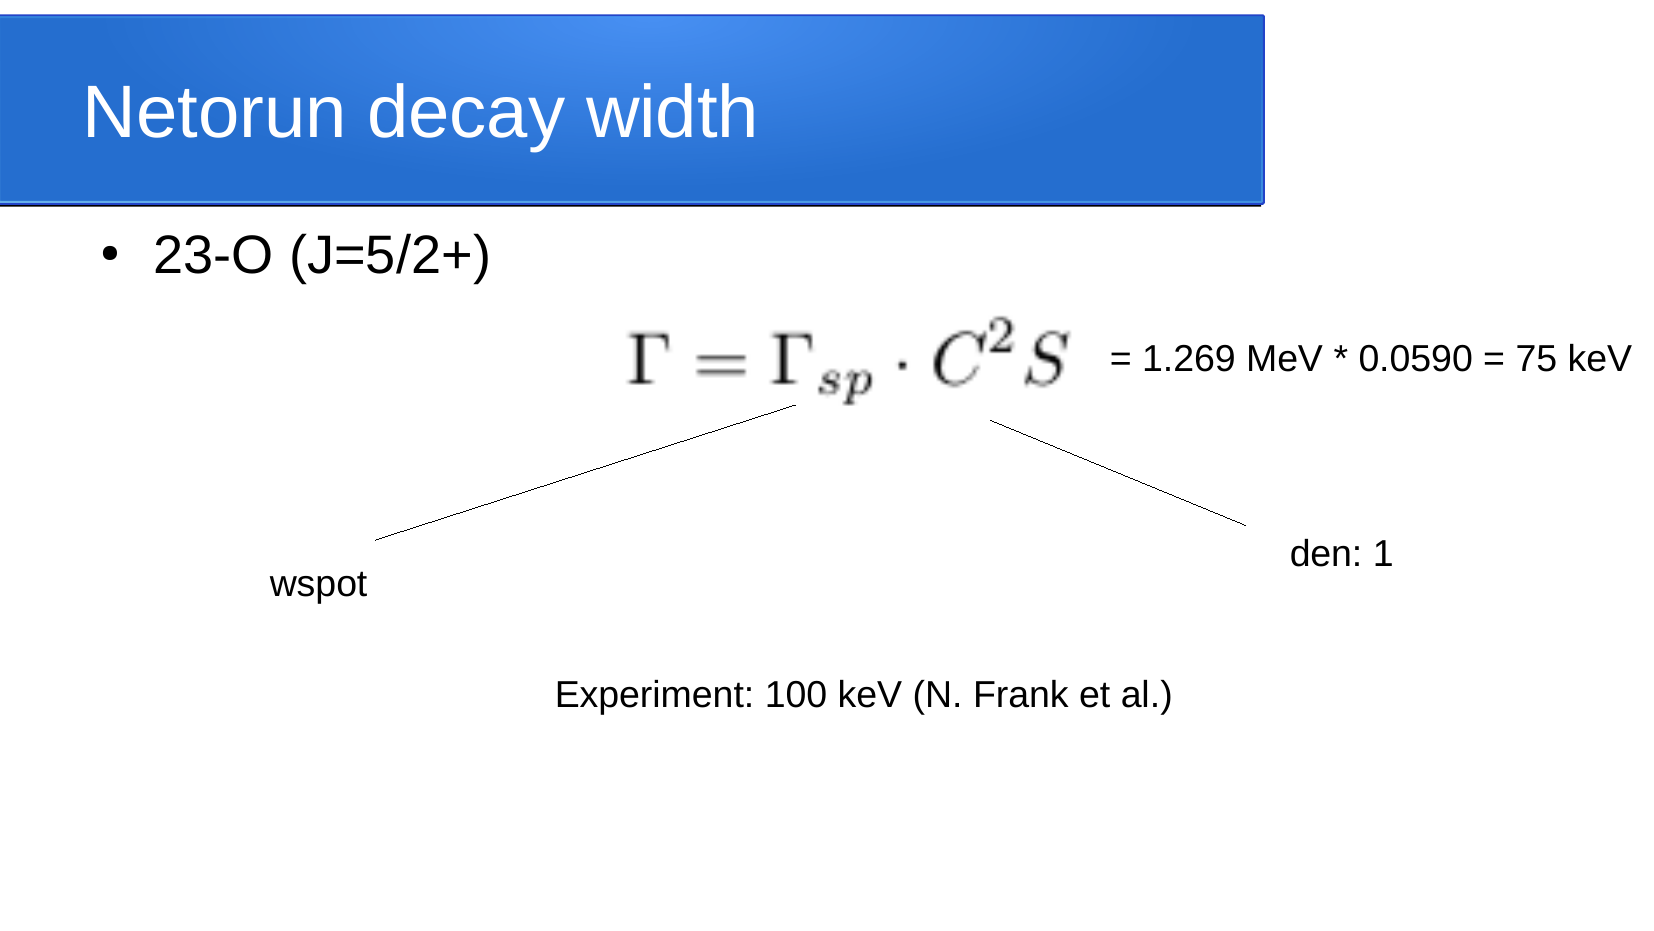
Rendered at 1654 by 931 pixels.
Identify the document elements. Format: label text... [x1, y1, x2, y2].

text_box wspot [255, 555, 496, 612]
text_box = 1.269 MeV * 0.0590 = 75 keV [1095, 330, 1654, 428]
title Netorun decay width [82, 35, 1235, 189]
text_box den: 1 [1275, 525, 1486, 582]
picture [600, 269, 1110, 421]
text_box Experiment: 100 keV (N. Frank et al.) [540, 665, 1261, 764]
list 23-O (J=5/2+) [82, 224, 1571, 764]
